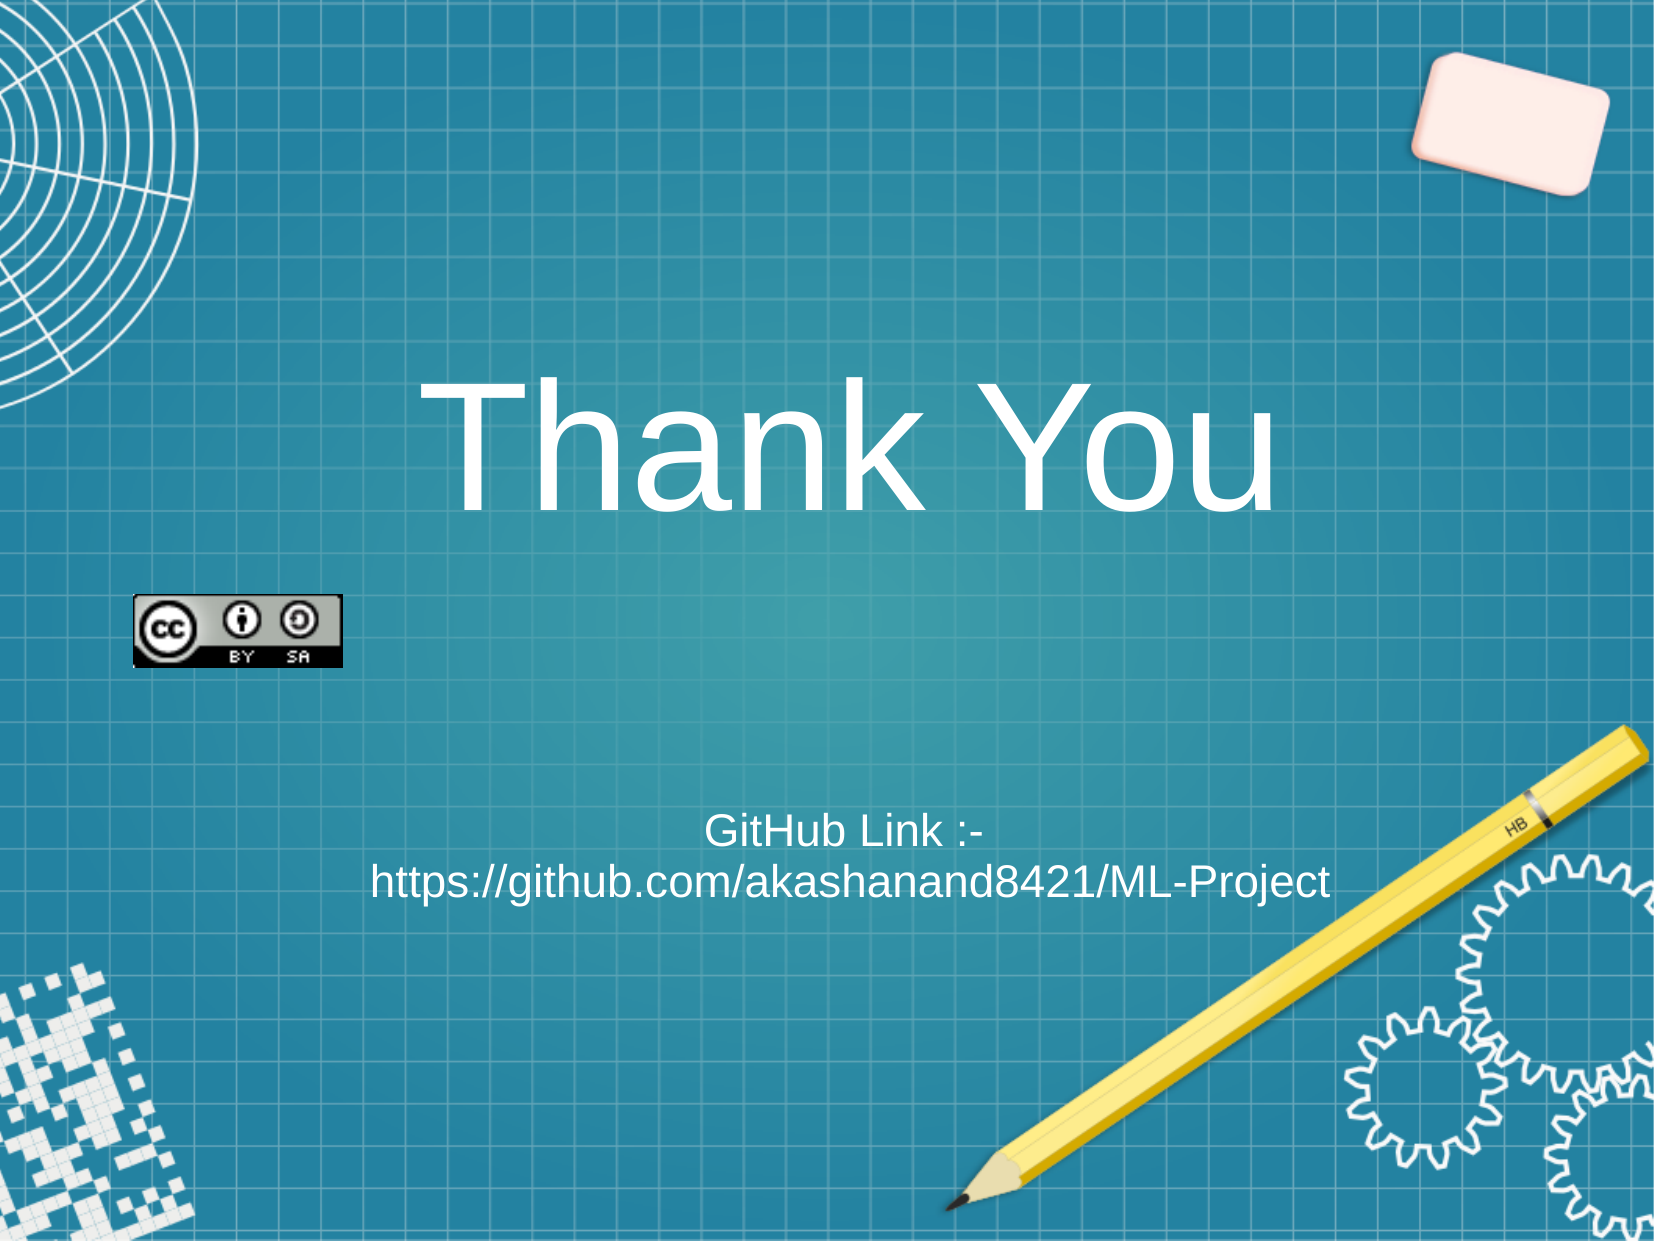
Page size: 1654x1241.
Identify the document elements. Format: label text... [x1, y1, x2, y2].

title Thank You GitHub Link :- https://github.com/akashanand8421/ML-Project [259, 236, 1441, 1016]
picture [0, 0, 1654, 1241]
